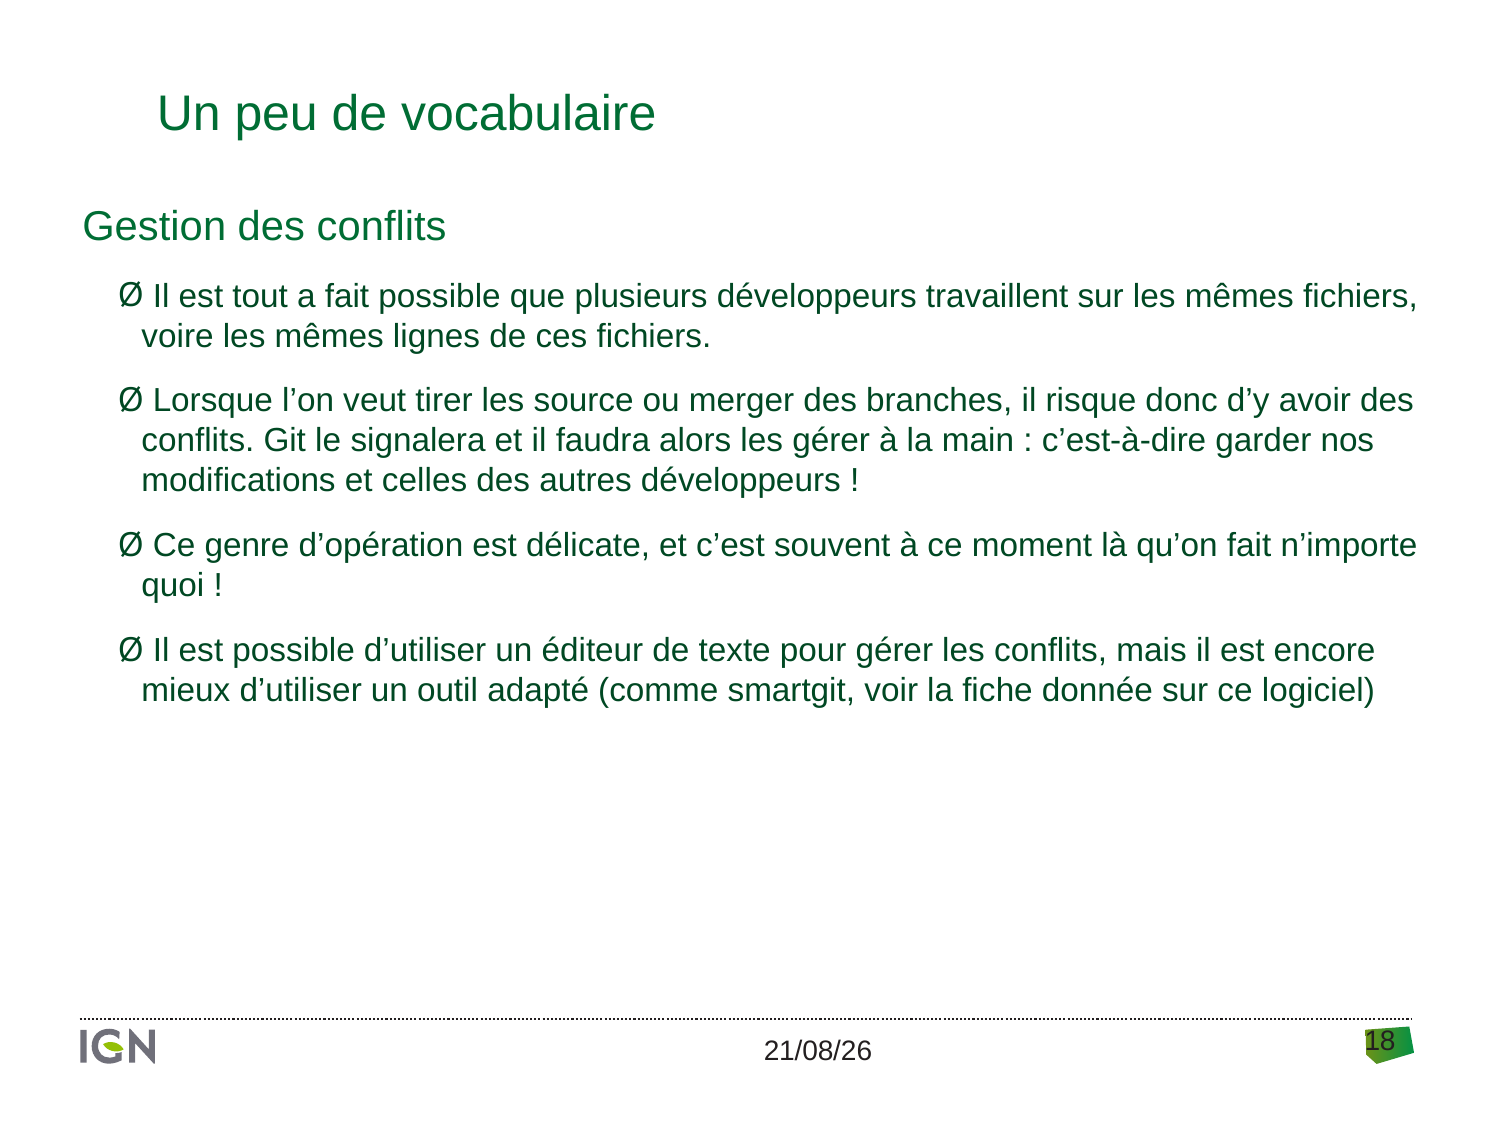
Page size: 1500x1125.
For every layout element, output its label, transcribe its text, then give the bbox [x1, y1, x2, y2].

title Un peu de vocabulaire [142, 81, 1340, 141]
slide_number 25/03/21 [749, 1025, 894, 1064]
list Gestion des conflits Il est tout a fait possible que plusieurs développeurs travaillent sur les mêmes fichiers, voire les mêmes lignes de ces fichiers. Lorsque l’on veut tirer les source ou merger des branches, il risque donc d’y avoir des conflits. Git le signalera et il faudra alors les gérer à la main : c’est-à-dire garder nos modifications et celles des autres développeurs ! Ce genre d’opération est délicate, et c’est souvent à ce moment là qu’on fait n’importe quoi ! Il est possible d’utiliser un éditeur de texte pour gérer les conflits, mais il est encore mieux d’utiliser un outil adapté (comme smartgit, voir la fiche donnée sur ce logiciel) [67, 198, 1446, 996]
slide_number <numéro> [1349, 1015, 1428, 1076]
